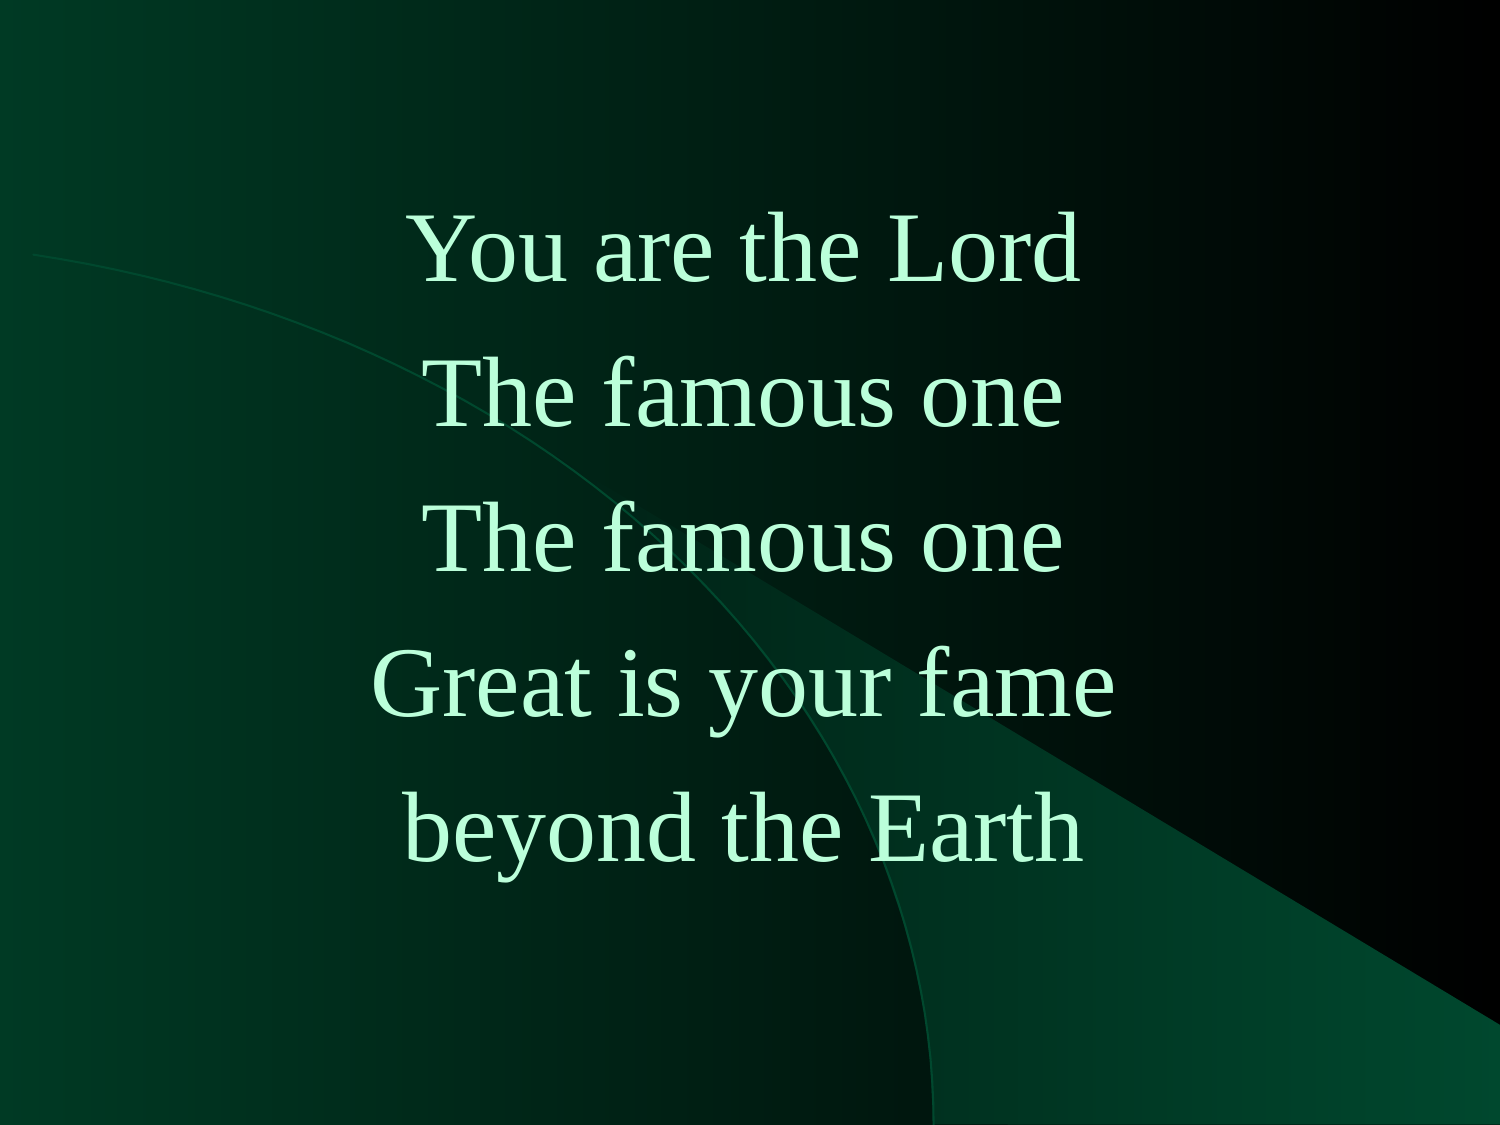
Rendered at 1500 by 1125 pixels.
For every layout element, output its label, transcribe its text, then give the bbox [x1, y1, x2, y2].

subtitle You are the Lord The famous one The famous one Great is your fame beyond the Earth [112, 212, 1375, 850]
